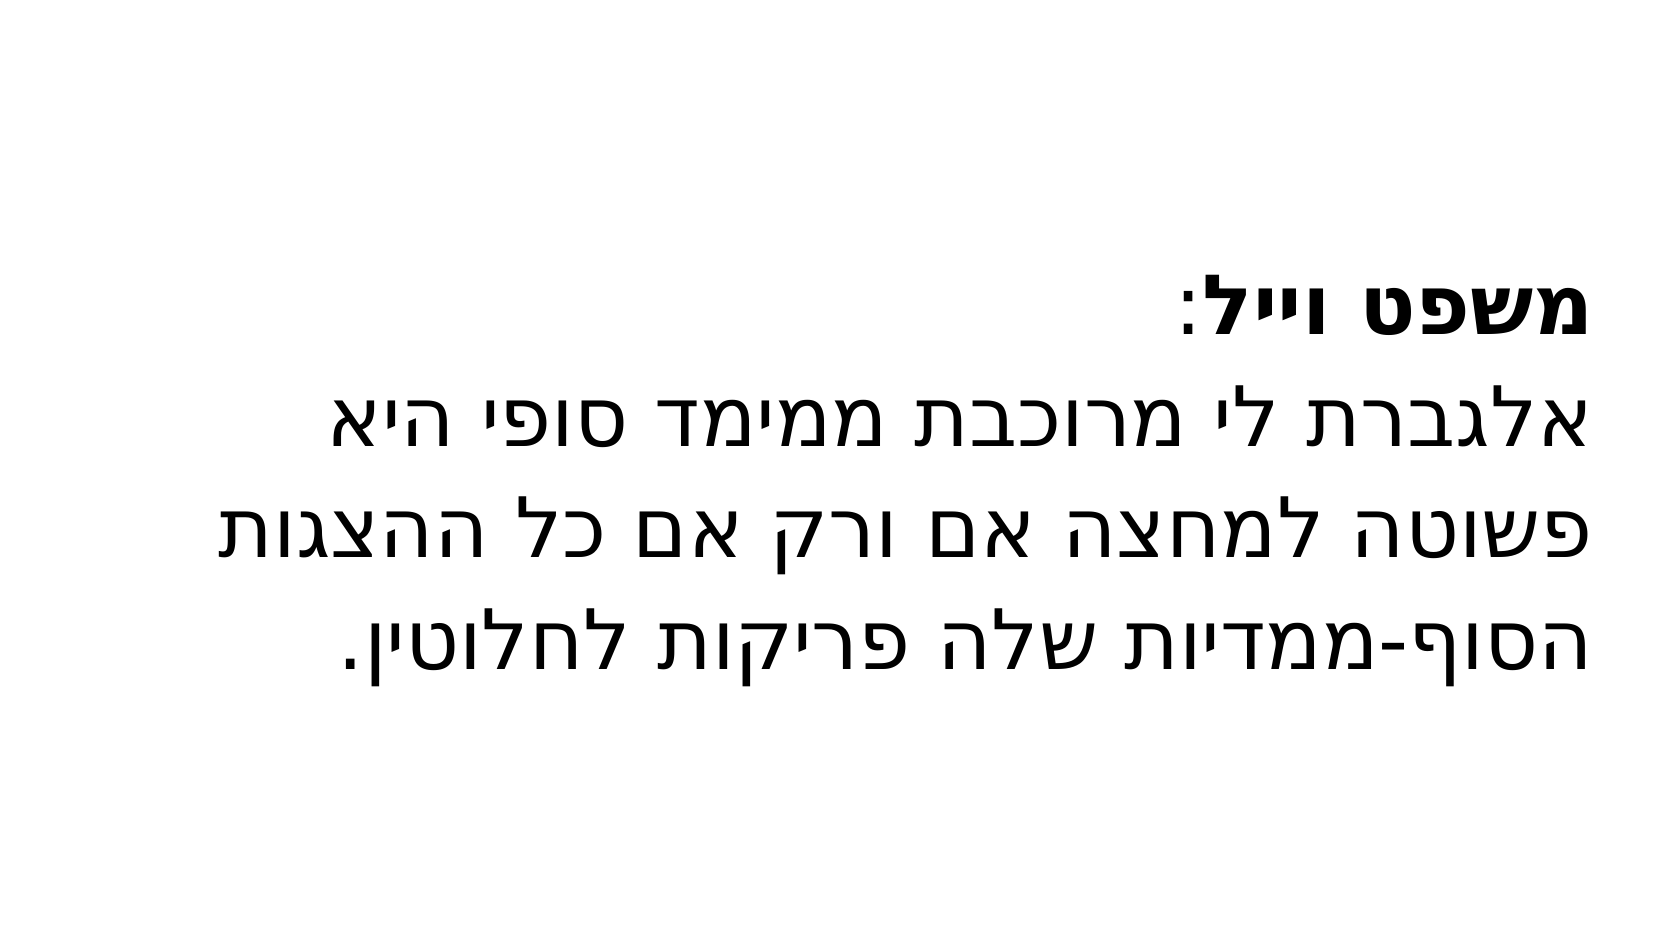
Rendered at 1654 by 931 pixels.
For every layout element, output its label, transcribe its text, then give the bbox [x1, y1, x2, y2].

subtitle משפט וייל: אלגברת לי מרוכבת ממימד סופי היא פשוטה למחצה אם ורק אם כל ההצגות הסוף-ממדיות שלה פריקות לחלוטין. [59, 45, 1595, 886]
